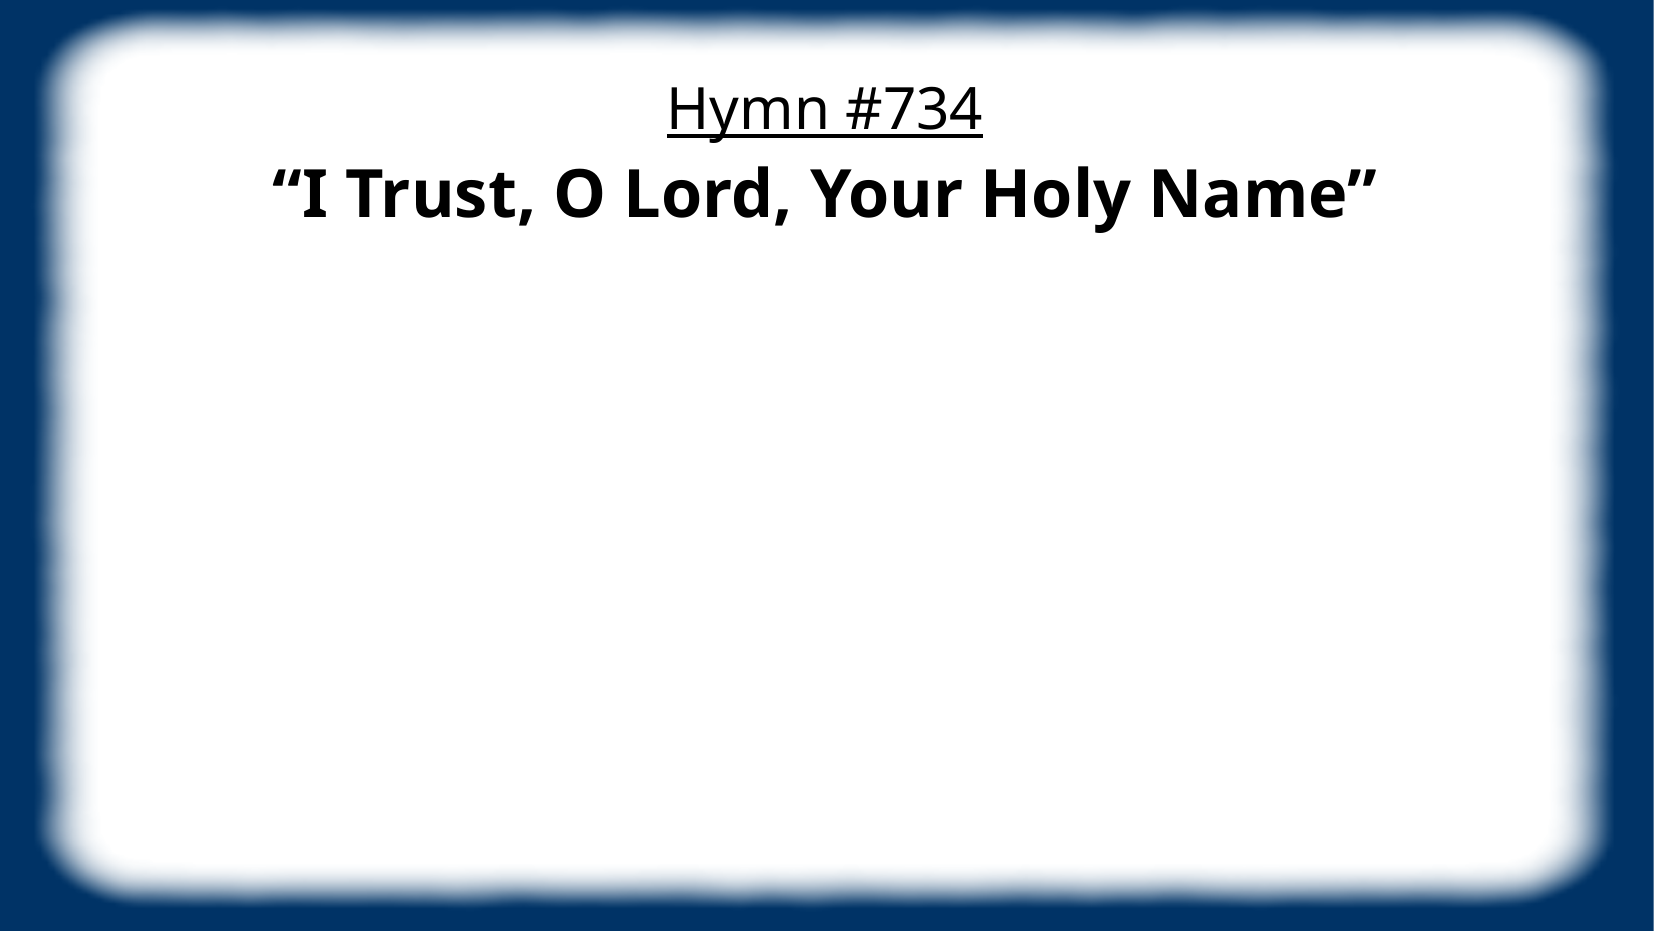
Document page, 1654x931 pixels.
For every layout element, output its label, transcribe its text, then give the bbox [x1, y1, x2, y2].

text_box Hymn #734 “I Trust, O Lord, Your Holy Name” [75, 60, 1576, 241]
picture [0, 0, 1654, 931]
